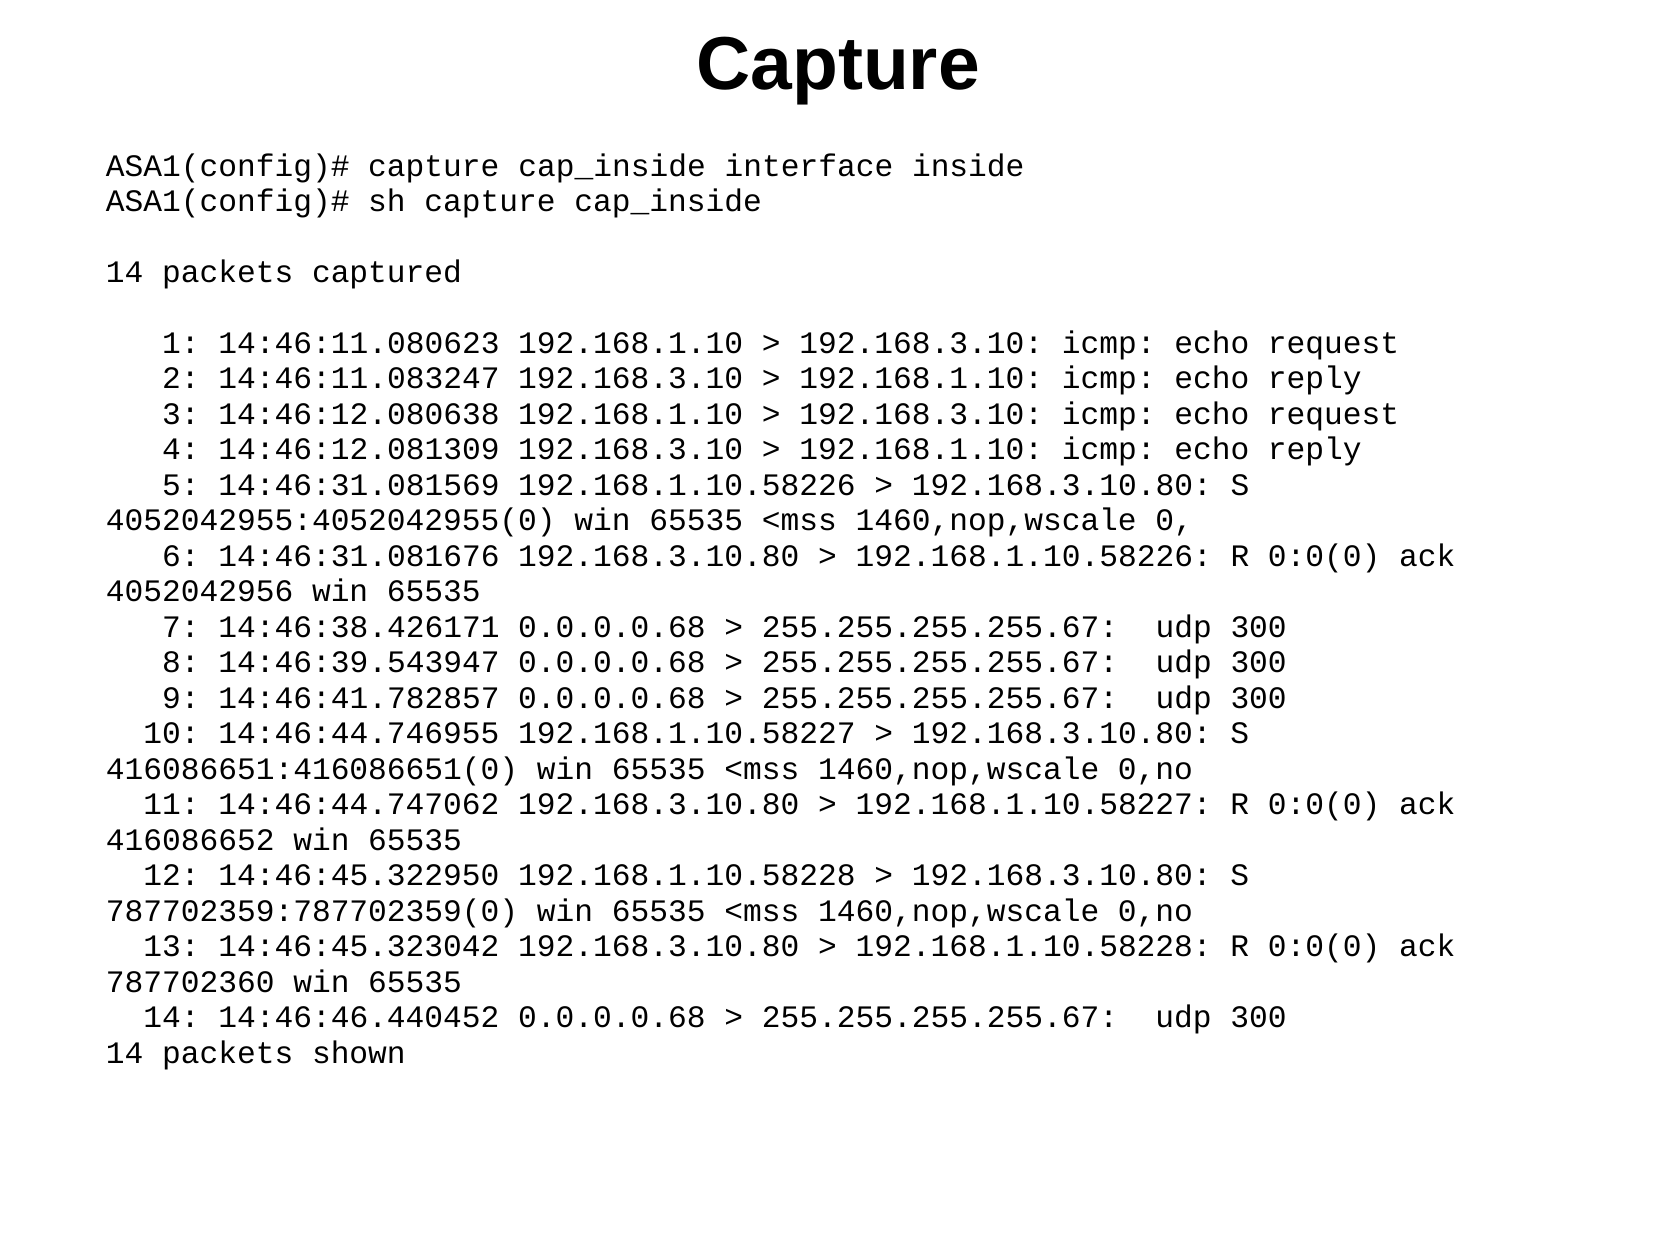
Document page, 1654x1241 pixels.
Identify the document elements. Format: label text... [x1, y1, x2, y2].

list ASA1(config)# capture cap_inside interface inside ASA1(config)# sh capture cap_inside 14 packets captured 1: 14:46:11.080623 192.168.1.10 > 192.168.3.10: icmp: echo request 2: 14:46:11.083247 192.168.3.10 > 192.168.1.10: icmp: echo reply 3: 14:46:12.080638 192.168.1.10 > 192.168.3.10: icmp: echo request 4: 14:46:12.081309 192.168.3.10 > 192.168.1.10: icmp: echo reply 5: 14:46:31.081569 192.168.1.10.58226 > 192.168.3.10.80: S 4052042955:4052042955(0) win 65535 <mss 1460,nop,wscale 0, 6: 14:46:31.081676 192.168.3.10.80 > 192.168.1.10.58226: R 0:0(0) ack 4052042956 win 65535 7: 14:46:38.426171 0.0.0.0.68 > 255.255.255.255.67: udp 300 8: 14:46:39.543947 0.0.0.0.68 > 255.255.255.255.67: udp 300 9: 14:46:41.782857 0.0.0.0.68 > 255.255.255.255.67: udp 300 10: 14:46:44.746955 192.168.1.10.58227 > 192.168.3.10.80: S 416086651:416086651(0) win 65535 <mss 1460,nop,wscale 0,no 11: 14:46:44.747062 192.168.3.10.80 > 192.168.1.10.58227: R 0:0(0) ack 416086652 win 65535 12: 14:46:45.322950 192.168.1.10.58228 > 192.168.3.10.80: S 787702359:787702359(0) win 65535 <mss 1460,nop,wscale 0,no 13: 14:46:45.323042 192.168.3.10.80 > 192.168.1.10.58228: R 0:0(0) ack 787702360 win 65535 14: 14:46:46.440452 0.0.0.0.68 > 255.255.255.255.67: udp 300 14 packets shown [105, 150, 1548, 1163]
text_box Capture [64, 37, 1613, 113]
